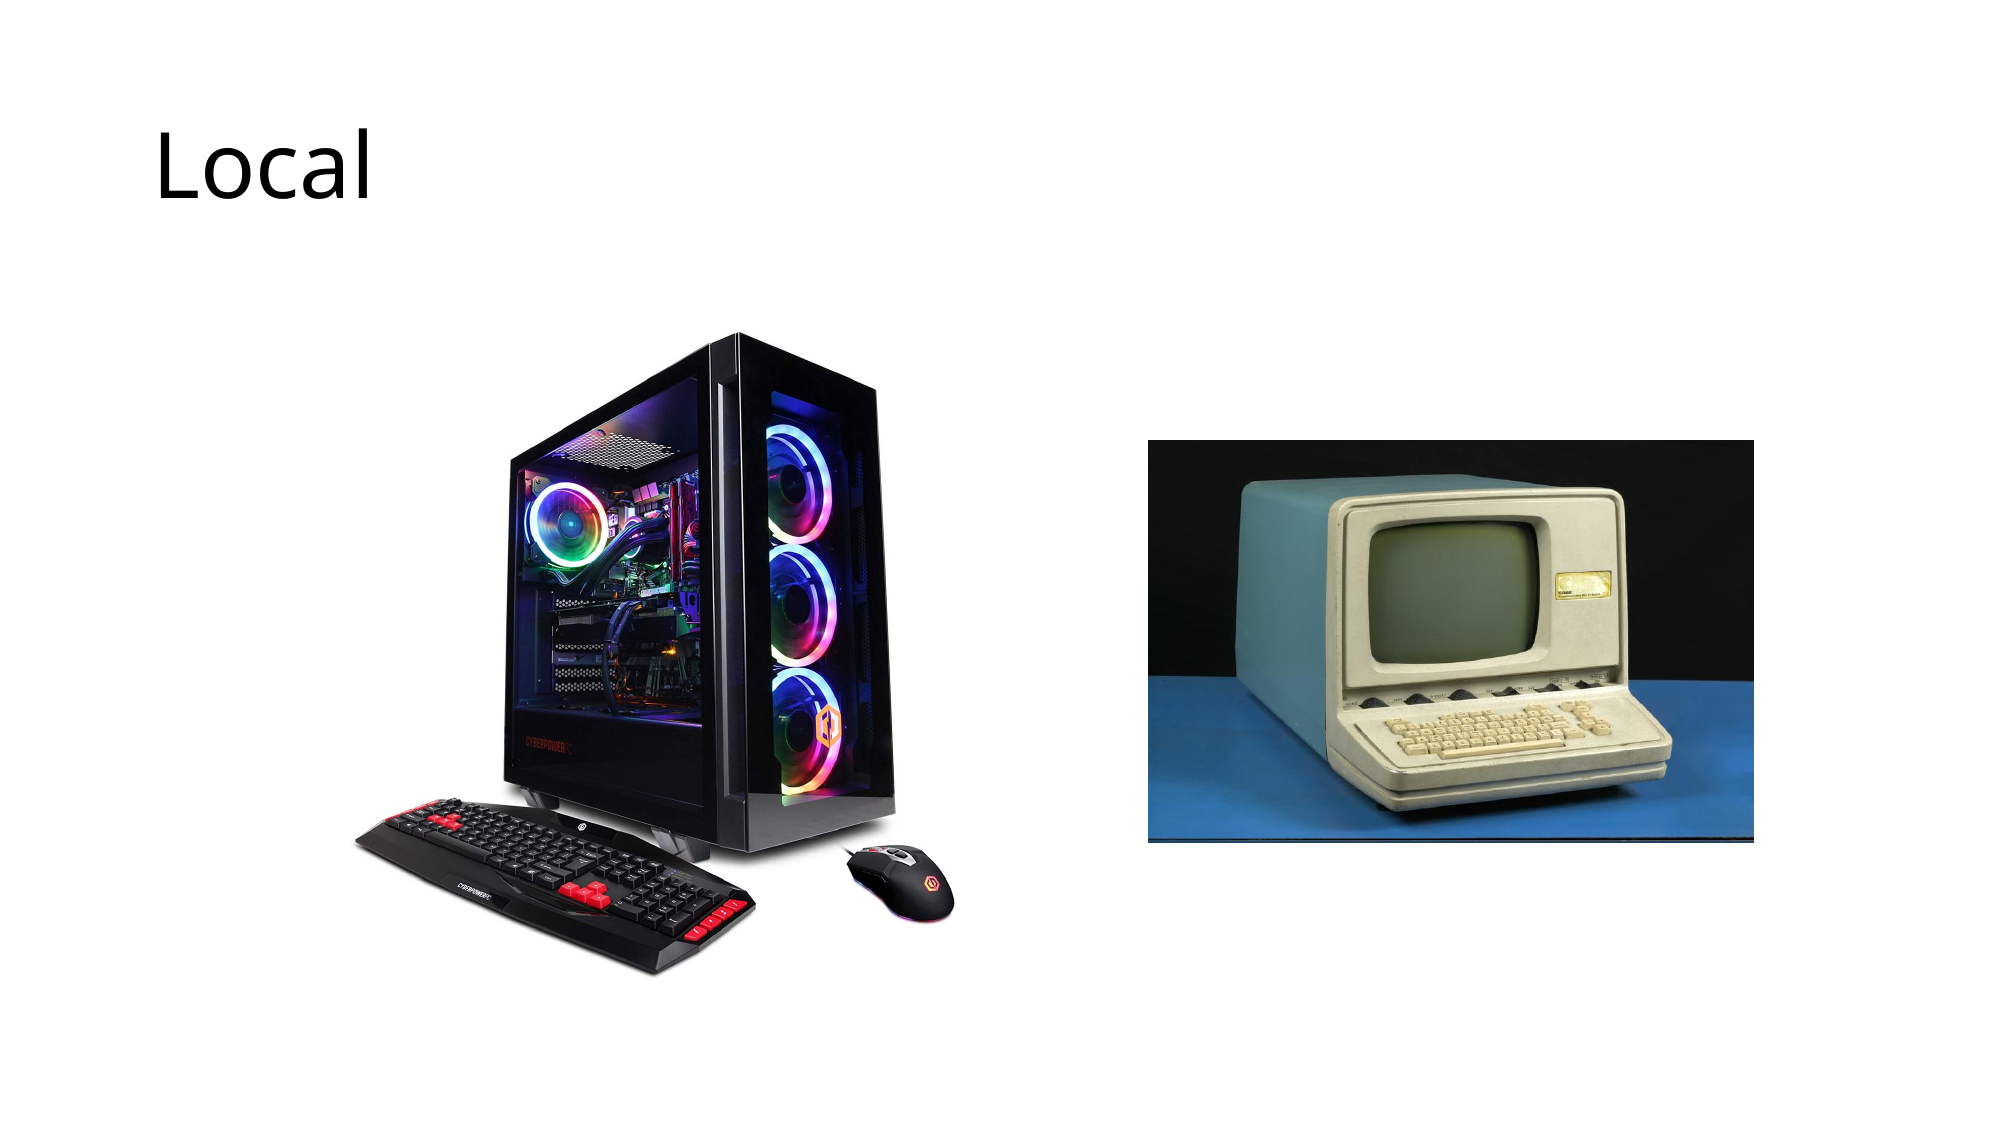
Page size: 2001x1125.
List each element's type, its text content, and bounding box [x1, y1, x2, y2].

picture [1148, 440, 1754, 843]
title Local [137, 59, 1863, 278]
picture [351, 330, 956, 979]
